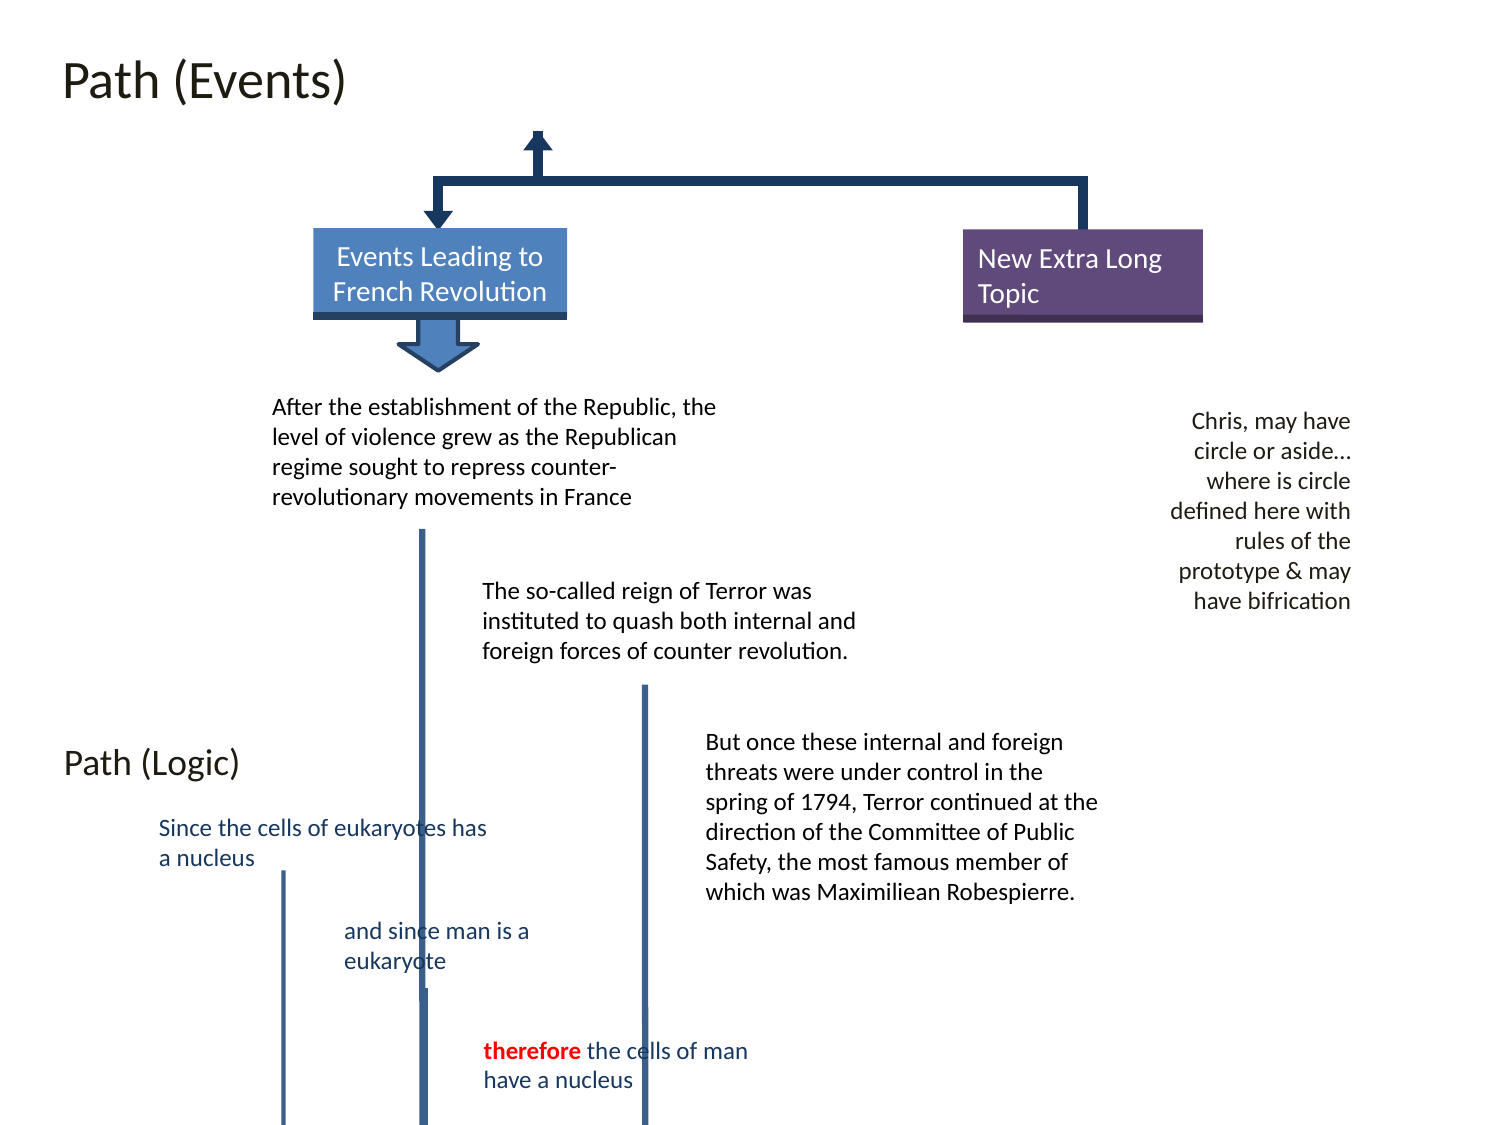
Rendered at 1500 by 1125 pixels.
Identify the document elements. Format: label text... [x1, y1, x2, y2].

text_box The so-called reign of Terror was instituted to quash both internal and foreign forces of counter revolution. [467, 567, 889, 673]
text_box Chris, may have circle or aside… where is circle defined here with rules of the prototype & may have bifrication [1130, 397, 1367, 622]
text_box and since man is a eukaryote [329, 897, 616, 993]
text_box New Extra Long Topic [963, 229, 1203, 314]
text_box Events Leading to French Revolution [313, 228, 568, 318]
text_box But once these internal and foreign threats were under control in the spring of 1794, Terror continued at the direction of the Committee of Public Safety, the most famous member of which was Maximiliean Robespierre. [690, 717, 1124, 913]
text_box [398, 317, 478, 371]
title Path (Events) [47, 36, 1411, 117]
text_box After the establishment of the Republic, the level of violence grew as the Republican regime sought to repress counter-revolutionary movements in France [257, 383, 768, 518]
text_box Since the cells of eukaryotes has a nucleus [144, 797, 513, 887]
text_box Path (Logic) [48, 730, 256, 791]
text_box therefore the cells of man have a nucleus [468, 1016, 802, 1112]
